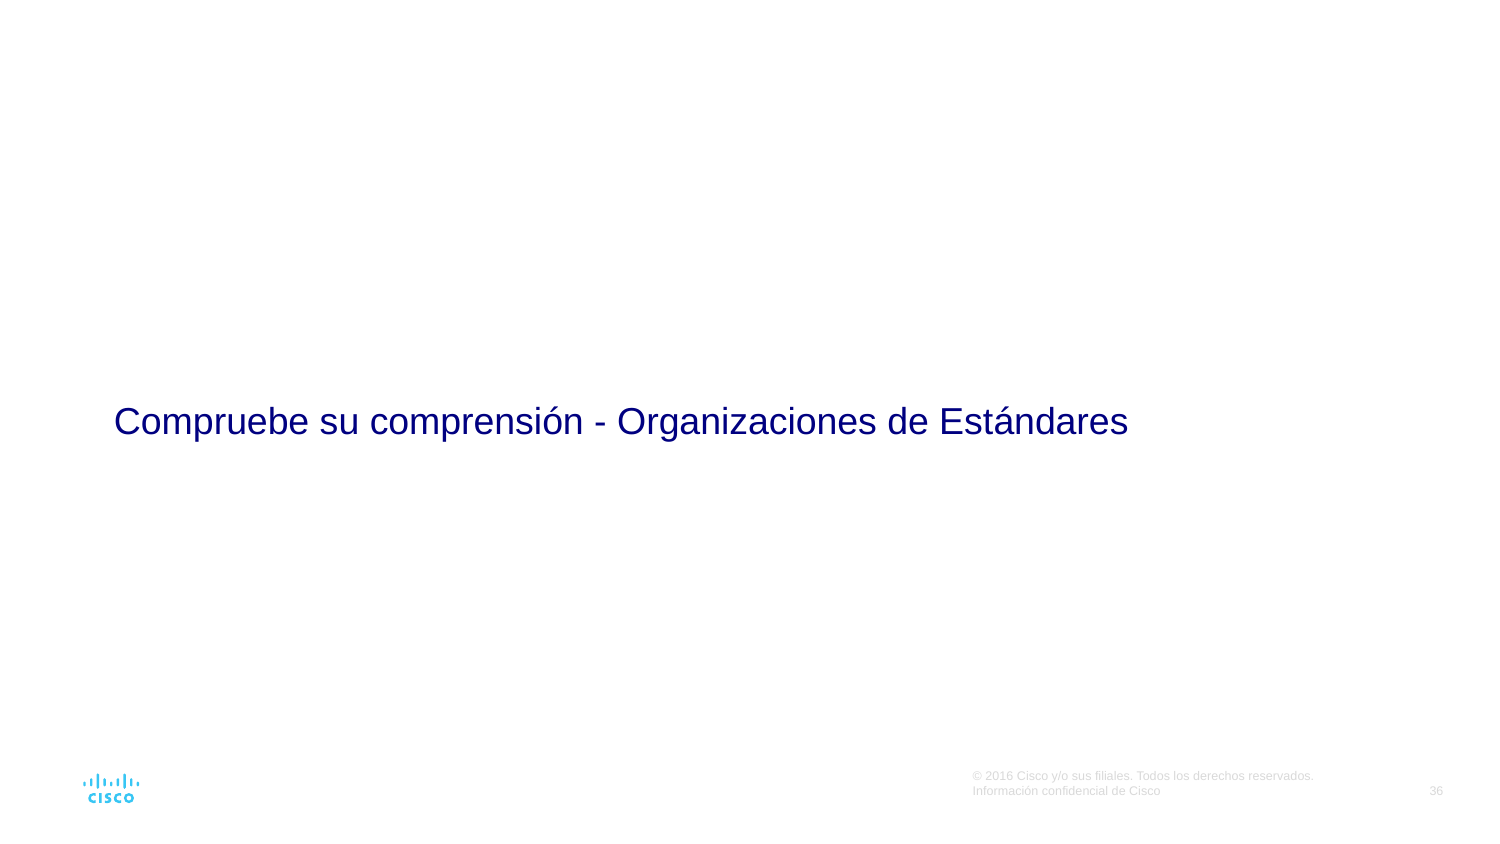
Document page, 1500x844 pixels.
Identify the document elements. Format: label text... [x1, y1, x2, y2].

text_box Compruebe su comprensión - Organizaciones de Estándares [99, 393, 1358, 469]
